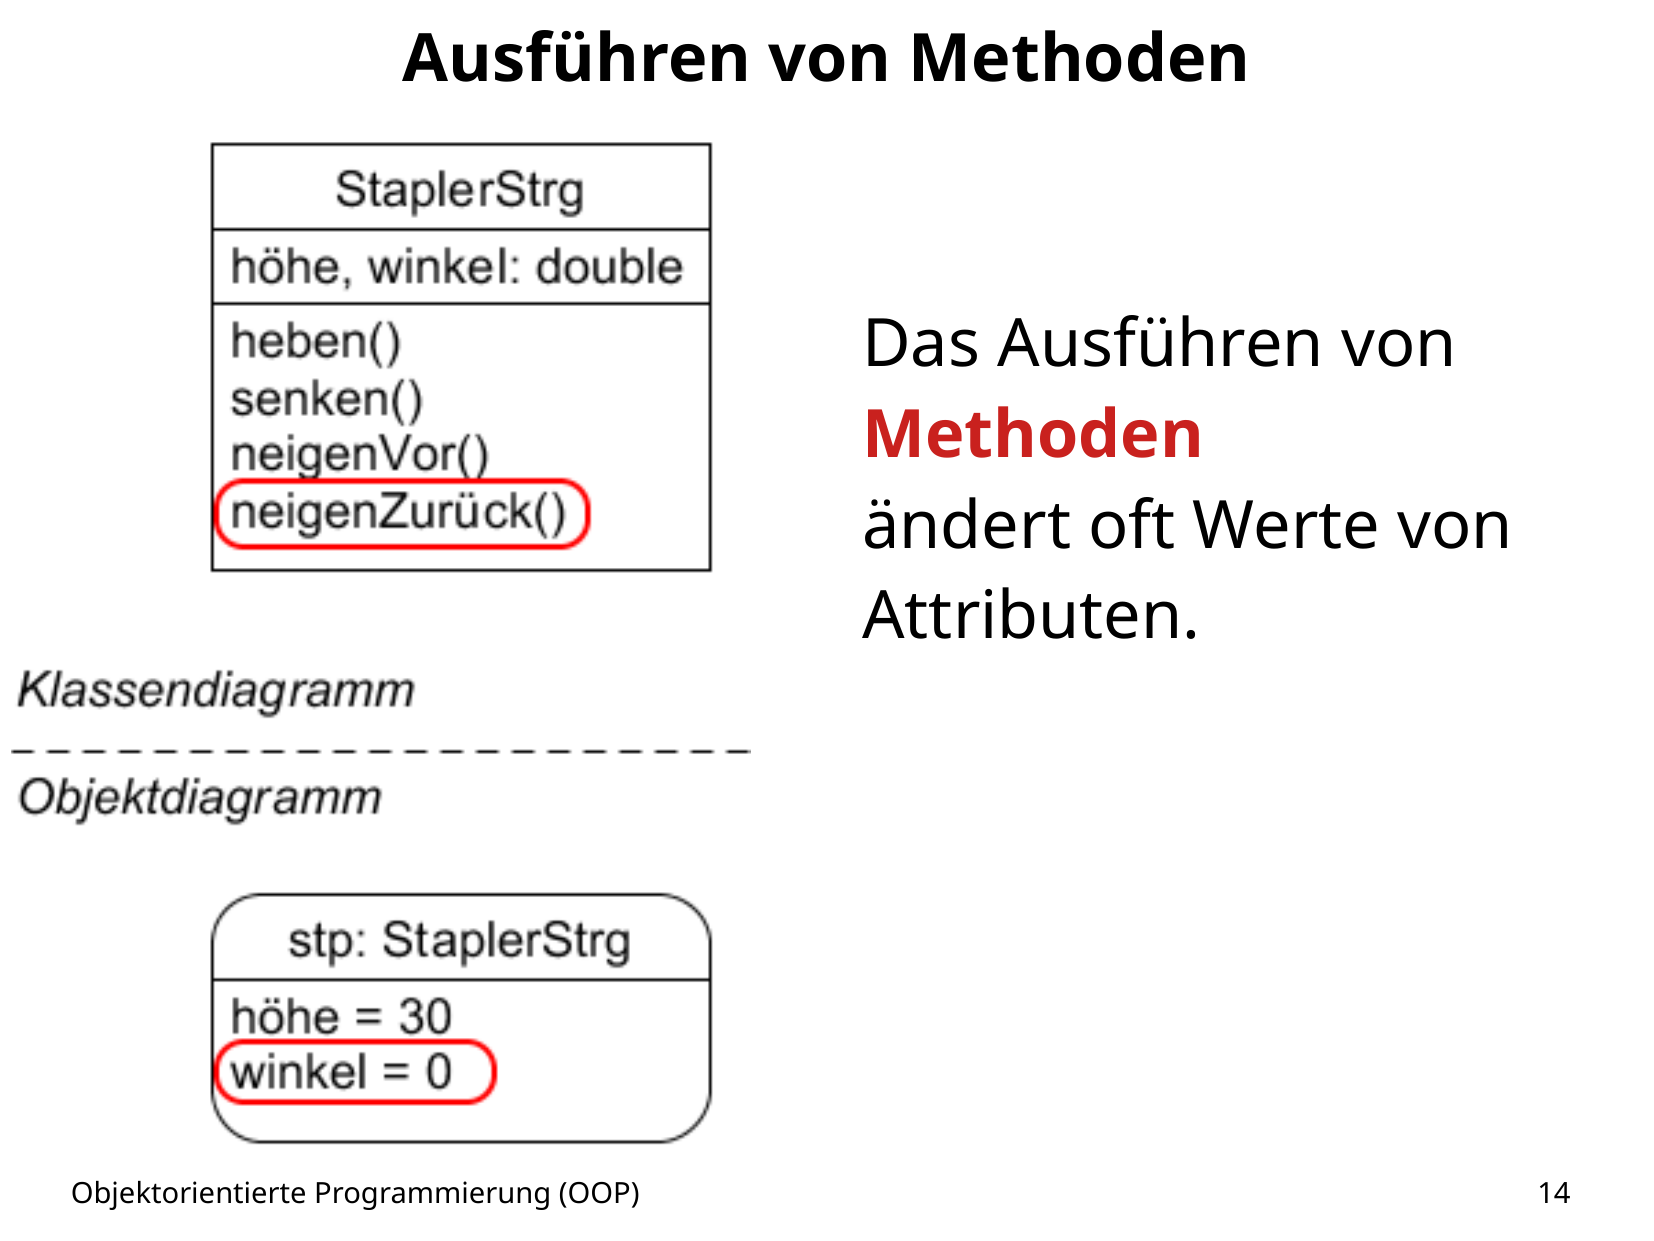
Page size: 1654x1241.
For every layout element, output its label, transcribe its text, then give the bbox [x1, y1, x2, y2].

title Ausführen von Methoden [0, 5, 1654, 107]
list Das Ausführen von Methoden ändert oft Werte von Attributen. [862, 295, 1607, 827]
picture [11, 141, 751, 1147]
